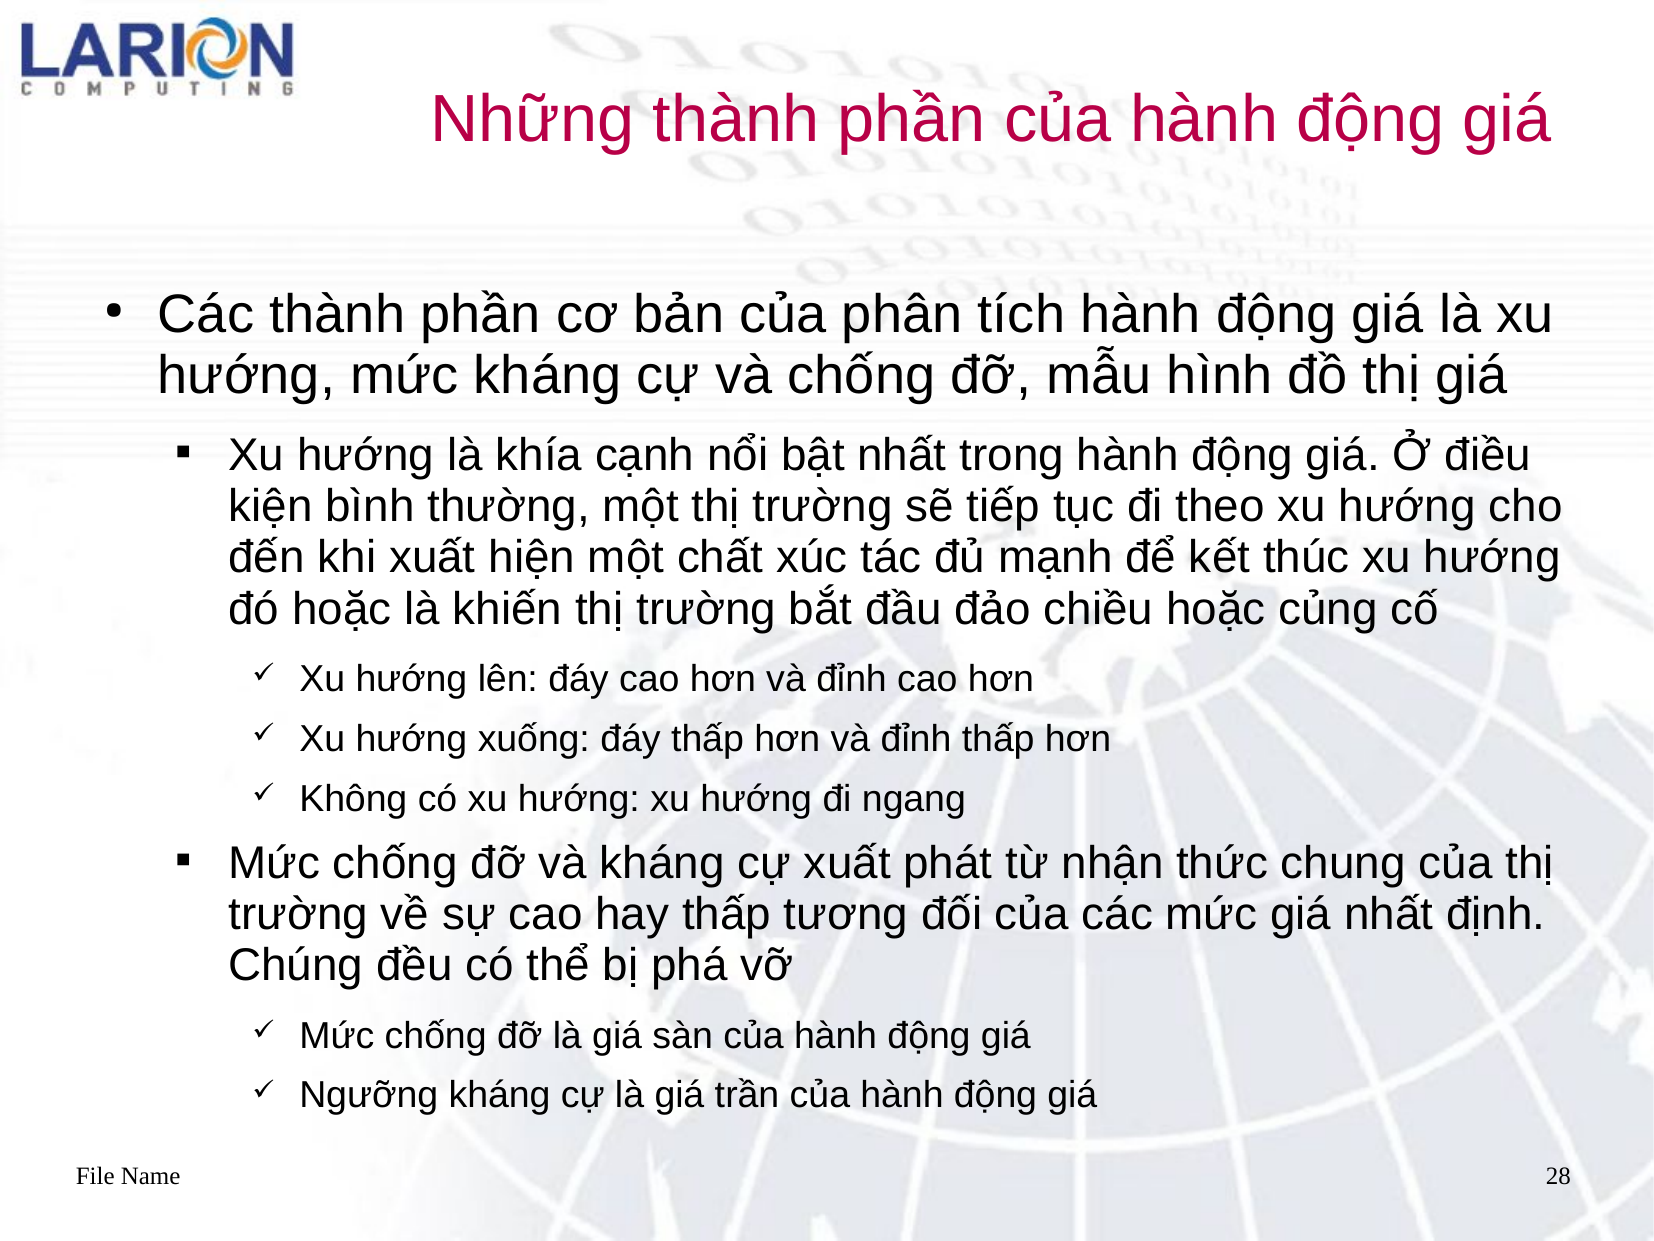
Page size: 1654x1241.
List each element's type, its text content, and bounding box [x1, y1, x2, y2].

picture [80, 1169, 86, 1176]
title Những thành phần của hành động giá [300, 49, 1571, 188]
list Các thành phần cơ bản của phân tích hành động giá là xu hướng, mức kháng cự và chống đỡ, mẫu hình đồ thị giá Xu hướng là khía cạnh nổi bật nhất trong hành động giá. Ở điều kiện bình thường, một thị trường sẽ tiếp tục đi theo xu hướng cho đến khi xuất hiện một chất xúc tác đủ mạnh để kết thúc xu hướng đó hoặc là khiến thị trường bắt đầu đảo chiều hoặc củng cố Xu hướng lên: đáy cao hơn và đỉnh cao hơn Xu hướng xuống: đáy thấp hơn và đỉnh thấp hơn Không có xu hướng: xu hướng đi ngang Mức chống đỡ và kháng cự xuất phát từ nhận thức chung của thị trường về sự cao hay thấp tương đối của các mức giá nhất định. Chúng đều có thể bị phá vỡ Mức chống đỡ là giá sàn của hành động giá Ngưỡng kháng cự là giá trần của hành động giá [86, 283, 1576, 1241]
picture [0, 0, 1654, 1241]
